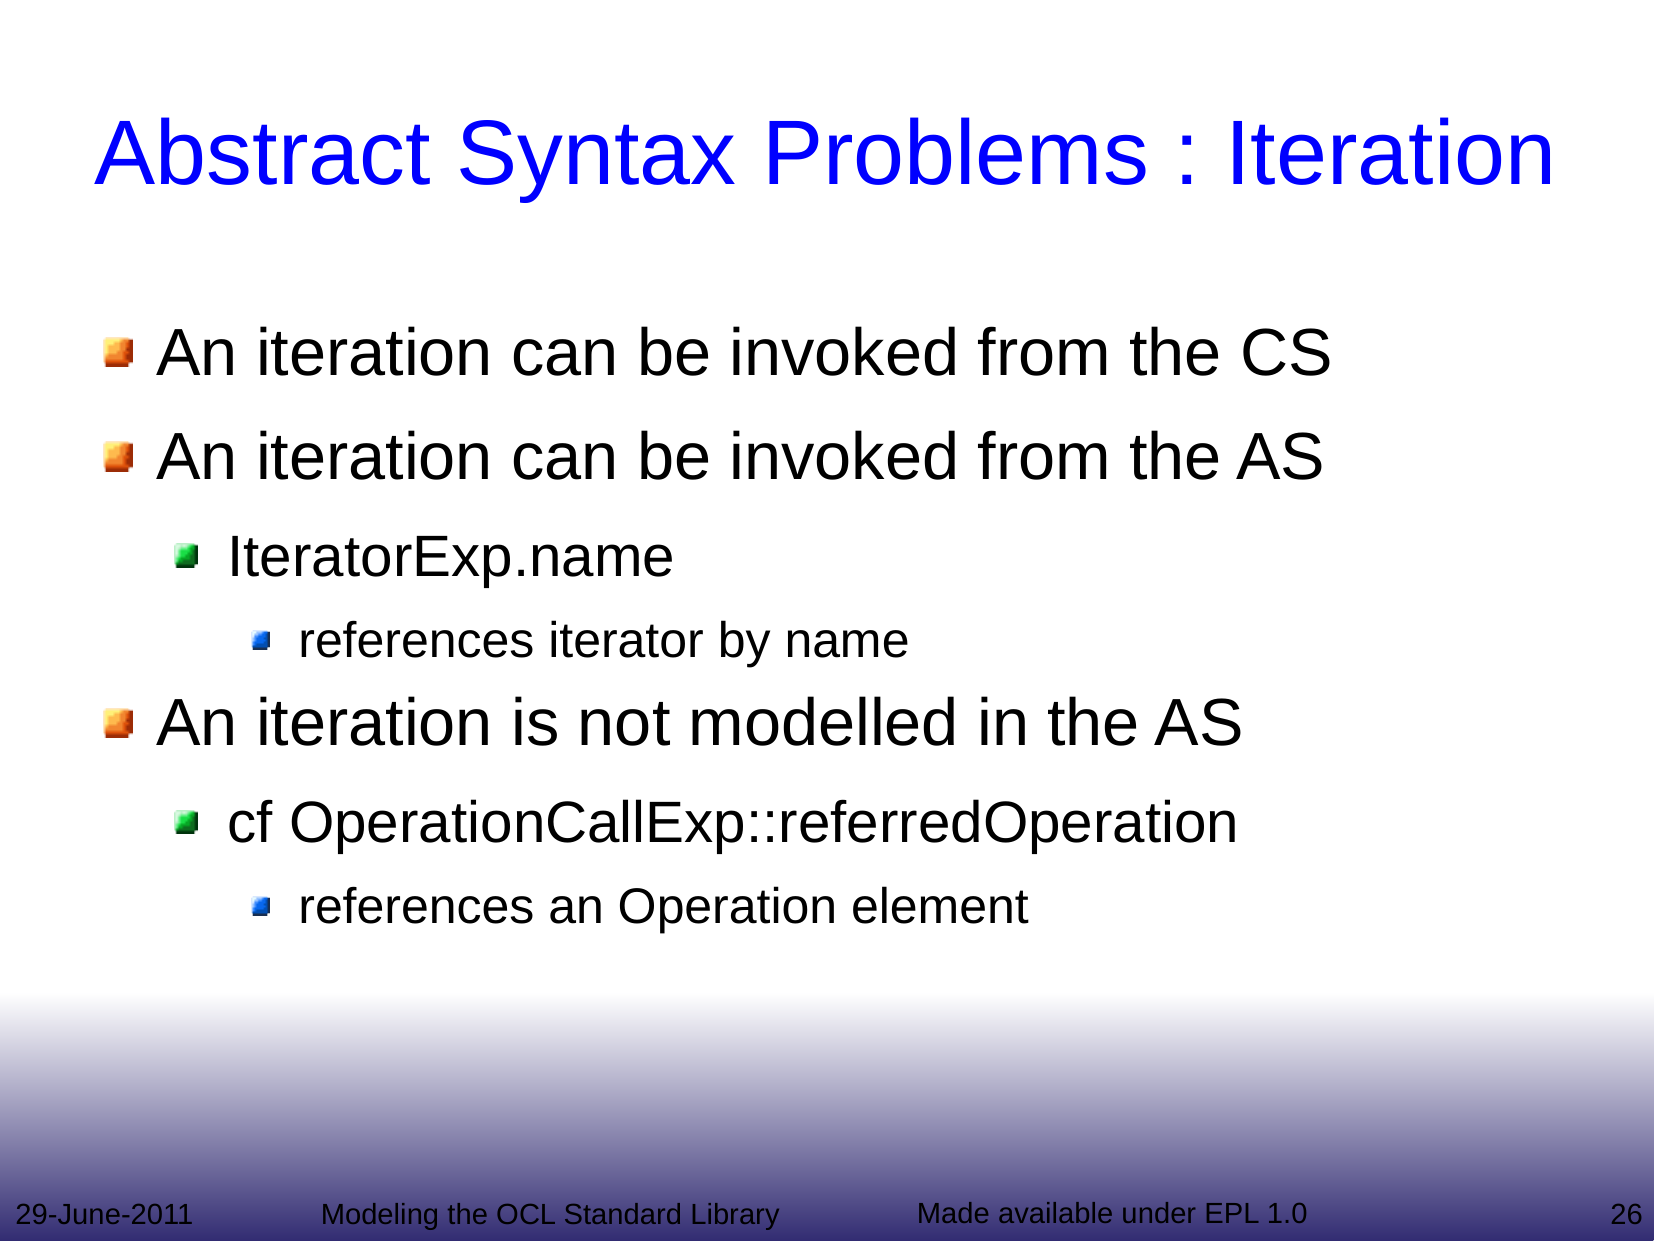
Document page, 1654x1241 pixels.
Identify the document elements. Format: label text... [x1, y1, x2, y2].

title Abstract Syntax Problems : Iteration [82, 49, 1571, 257]
list An iteration can be invoked from the CS An iteration can be invoked from the AS IteratorExp.name references iterator by name An iteration is not modelled in the AS cf OperationCallExp::referredOperation references an Operation element [85, 314, 1574, 1064]
